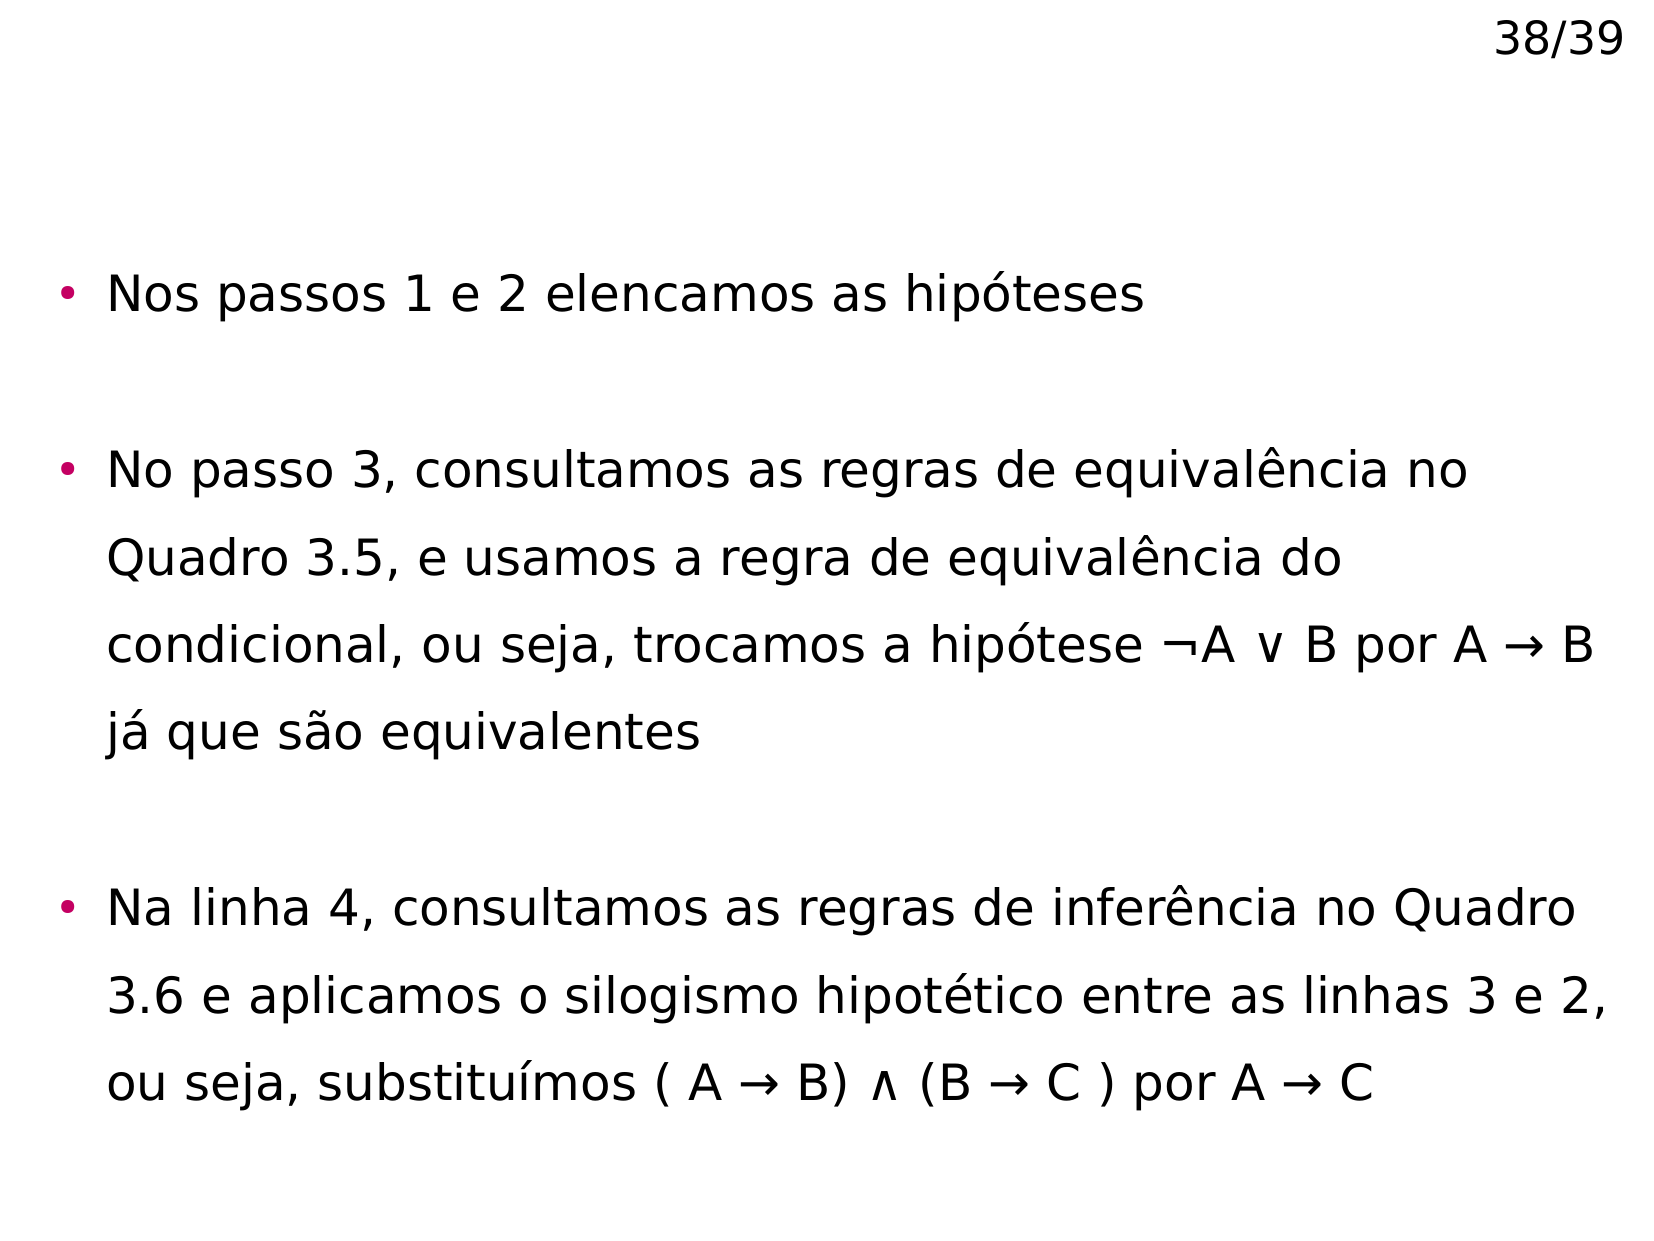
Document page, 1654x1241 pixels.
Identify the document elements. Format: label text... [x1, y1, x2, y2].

list Nos passos 1 e 2 elencamos as hipóteses No passo 3, consultamos as regras de equivalência no Quadro 3.5, e usamos a regra de equivalência do condicional, ou seja, trocamos a hipótese ¬A ∨ B por A → B já que são equivalentes Na linha 4, consultamos as regras de inferência no Quadro 3.6 e aplicamos o silogismo hipotético entre as linhas 3 e 2, ou seja, substituímos ( A → B) ∧ (B → C ) por A → C [59, 236, 1625, 1211]
